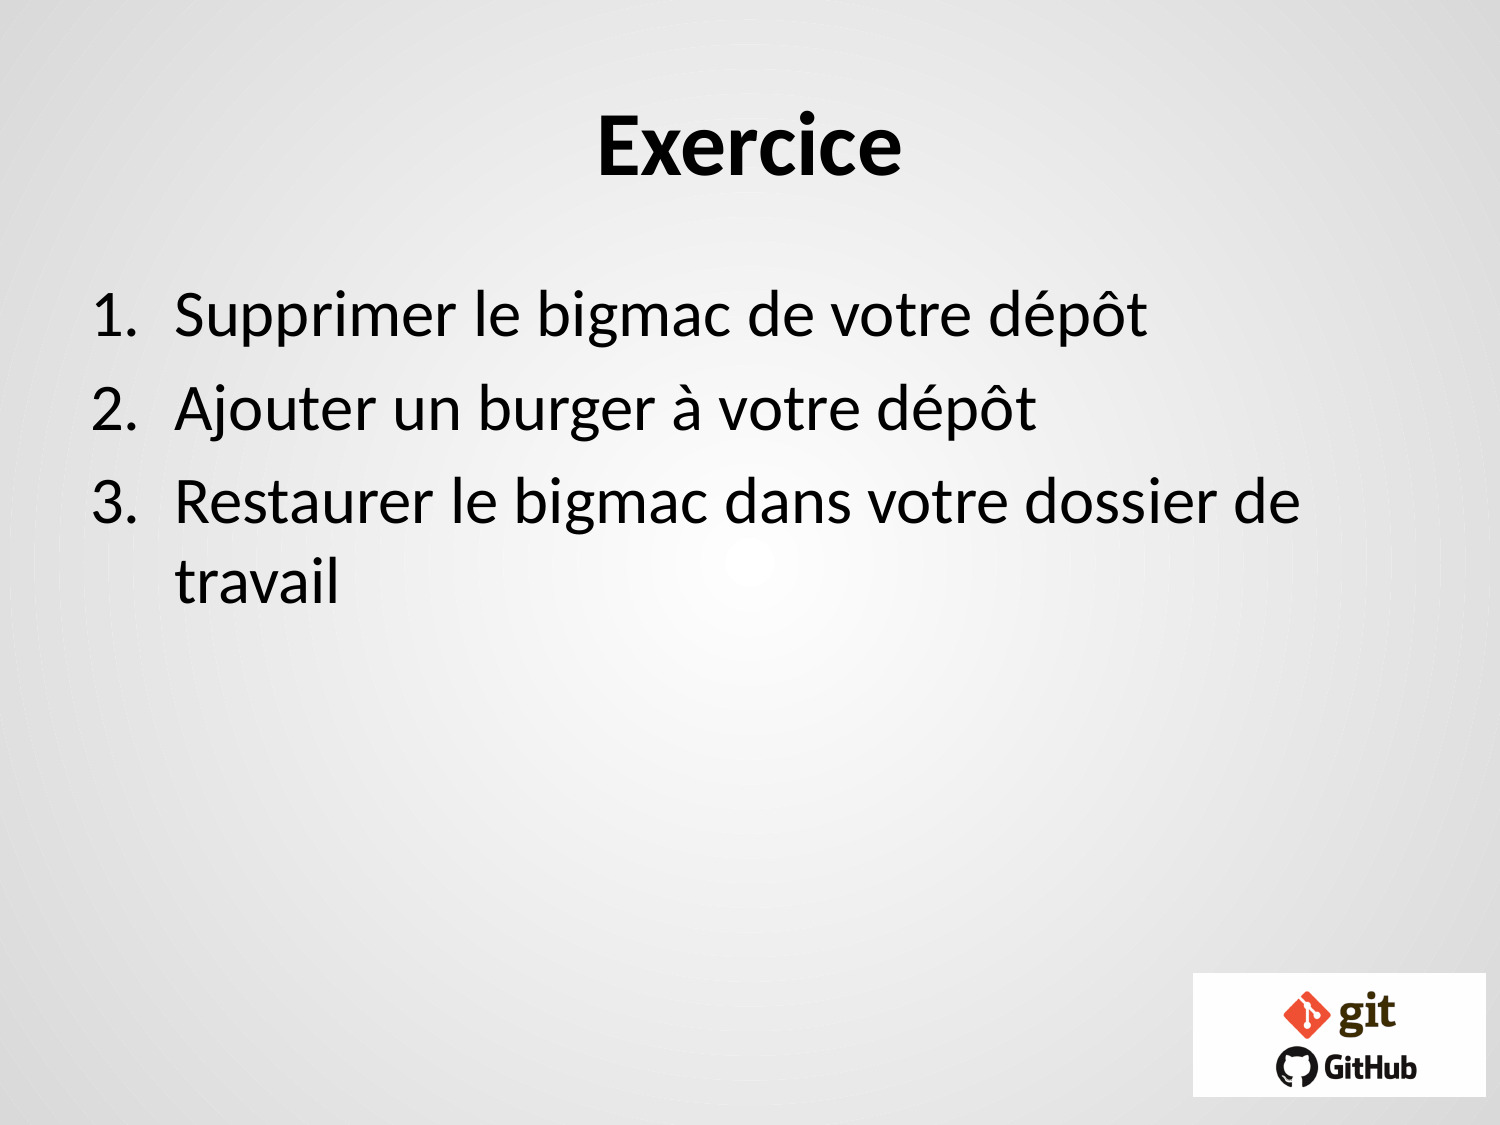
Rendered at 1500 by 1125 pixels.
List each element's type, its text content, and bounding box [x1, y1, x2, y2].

picture [1193, 973, 1486, 1097]
title Exercice [75, 45, 1425, 233]
list Supprimer le bigmac de votre dépôt Ajouter un burger à votre dépôt Restaurer le bigmac dans votre dossier de travail [75, 262, 1425, 1053]
